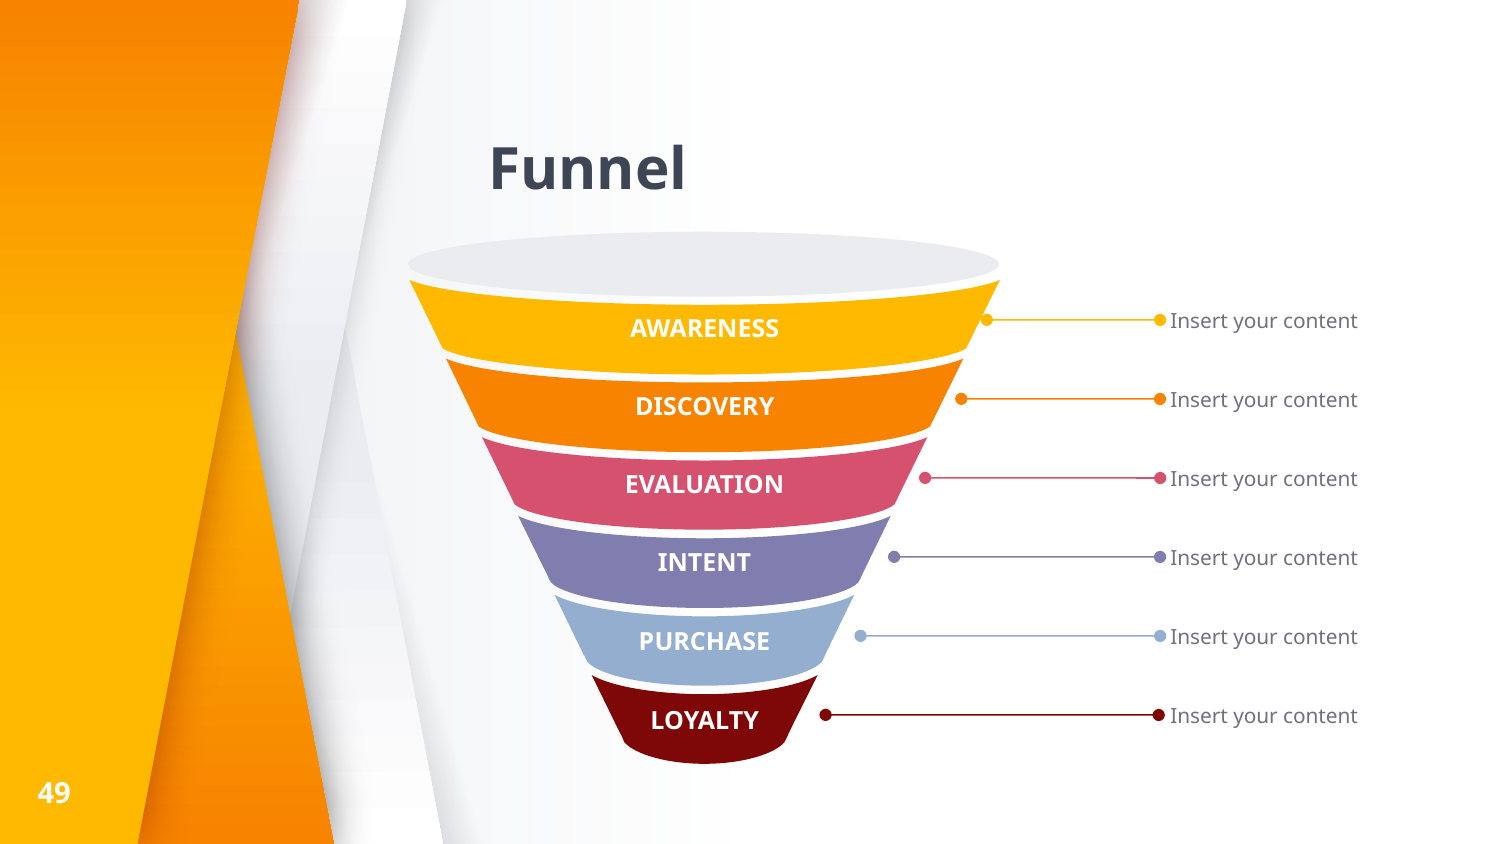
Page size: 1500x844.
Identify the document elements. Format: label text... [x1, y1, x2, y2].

text_box PURCHASE [554, 594, 855, 686]
text_box Insert your content [1170, 528, 1447, 585]
text_box Insert your content [1170, 370, 1447, 427]
text_box <número> [37, 773, 98, 816]
text_box [408, 231, 999, 297]
text_box Insert your content [1170, 607, 1447, 664]
text_box LOYALTY [591, 675, 818, 764]
text_box AWARENESS [409, 279, 1000, 375]
text_box Funnel [488, 137, 1385, 202]
text_box INTENT [518, 515, 891, 608]
text_box Insert your content [1170, 291, 1447, 348]
text_box EVALUATION [482, 437, 928, 530]
text_box Insert your content [1170, 449, 1447, 506]
text_box Insert your content [1170, 686, 1447, 743]
text_box DISCOVERY [446, 358, 964, 453]
